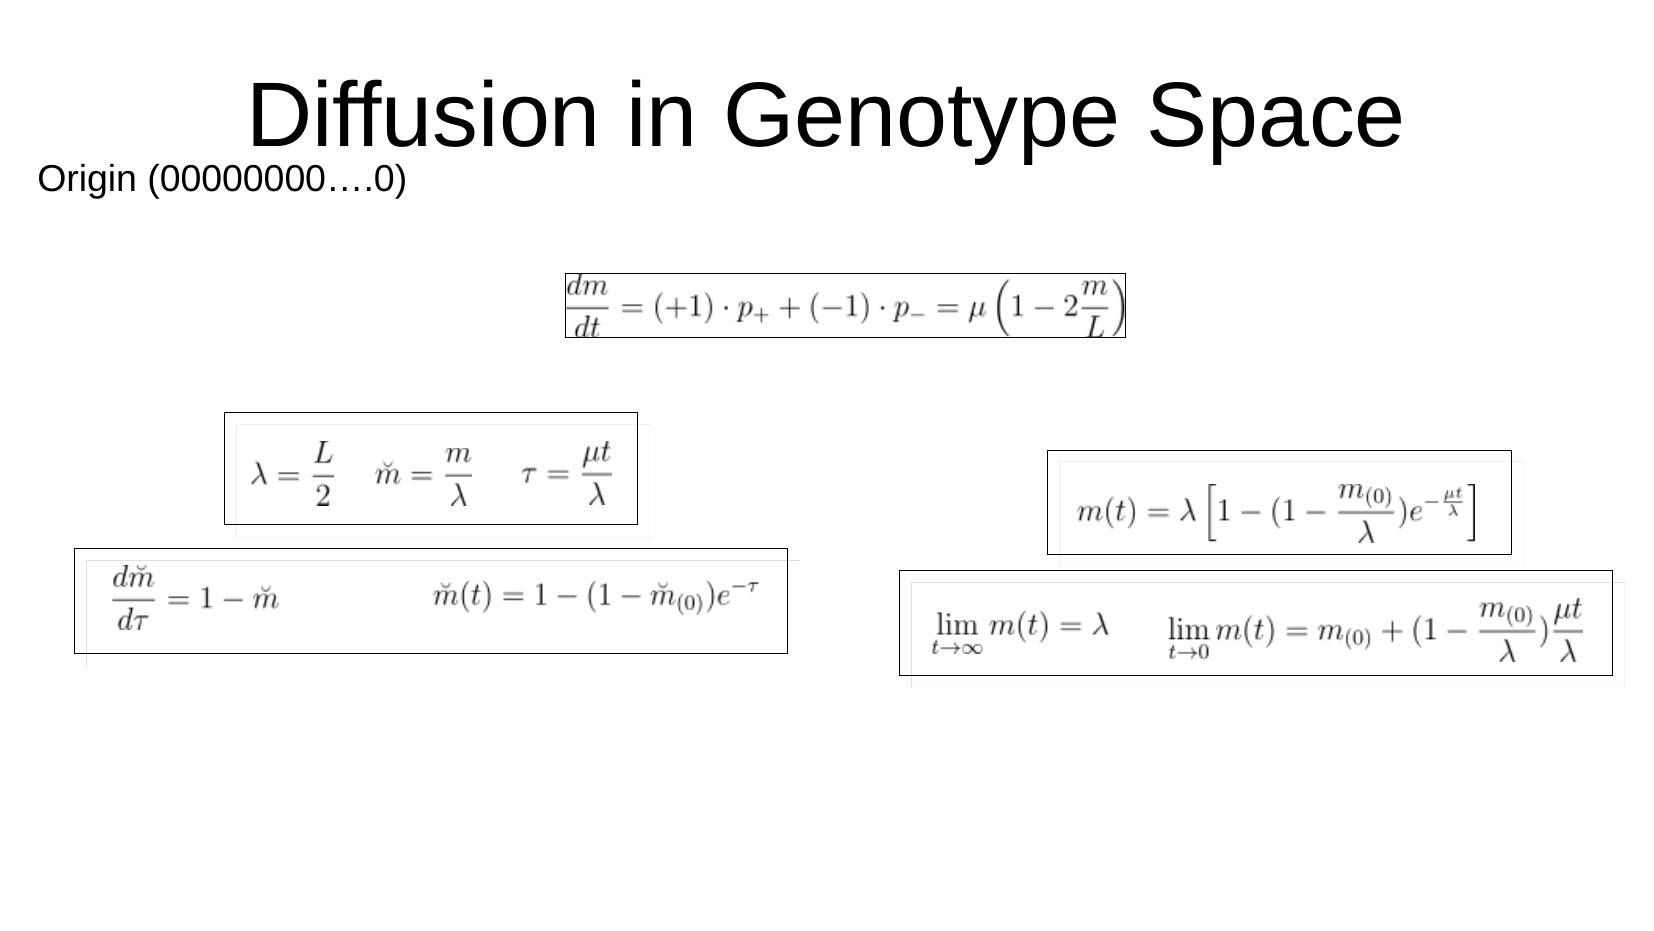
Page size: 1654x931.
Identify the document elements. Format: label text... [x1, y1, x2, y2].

picture [1077, 484, 1475, 543]
picture [375, 448, 472, 506]
picture [250, 441, 334, 507]
picture [565, 273, 1126, 338]
picture [1168, 598, 1583, 662]
text_box Origin (00000000….0) [22, 150, 1335, 207]
picture [931, 611, 1109, 654]
picture [112, 565, 279, 630]
picture [521, 441, 612, 505]
picture [430, 581, 762, 615]
title Diffusion in Genotype Space [82, 37, 1571, 193]
